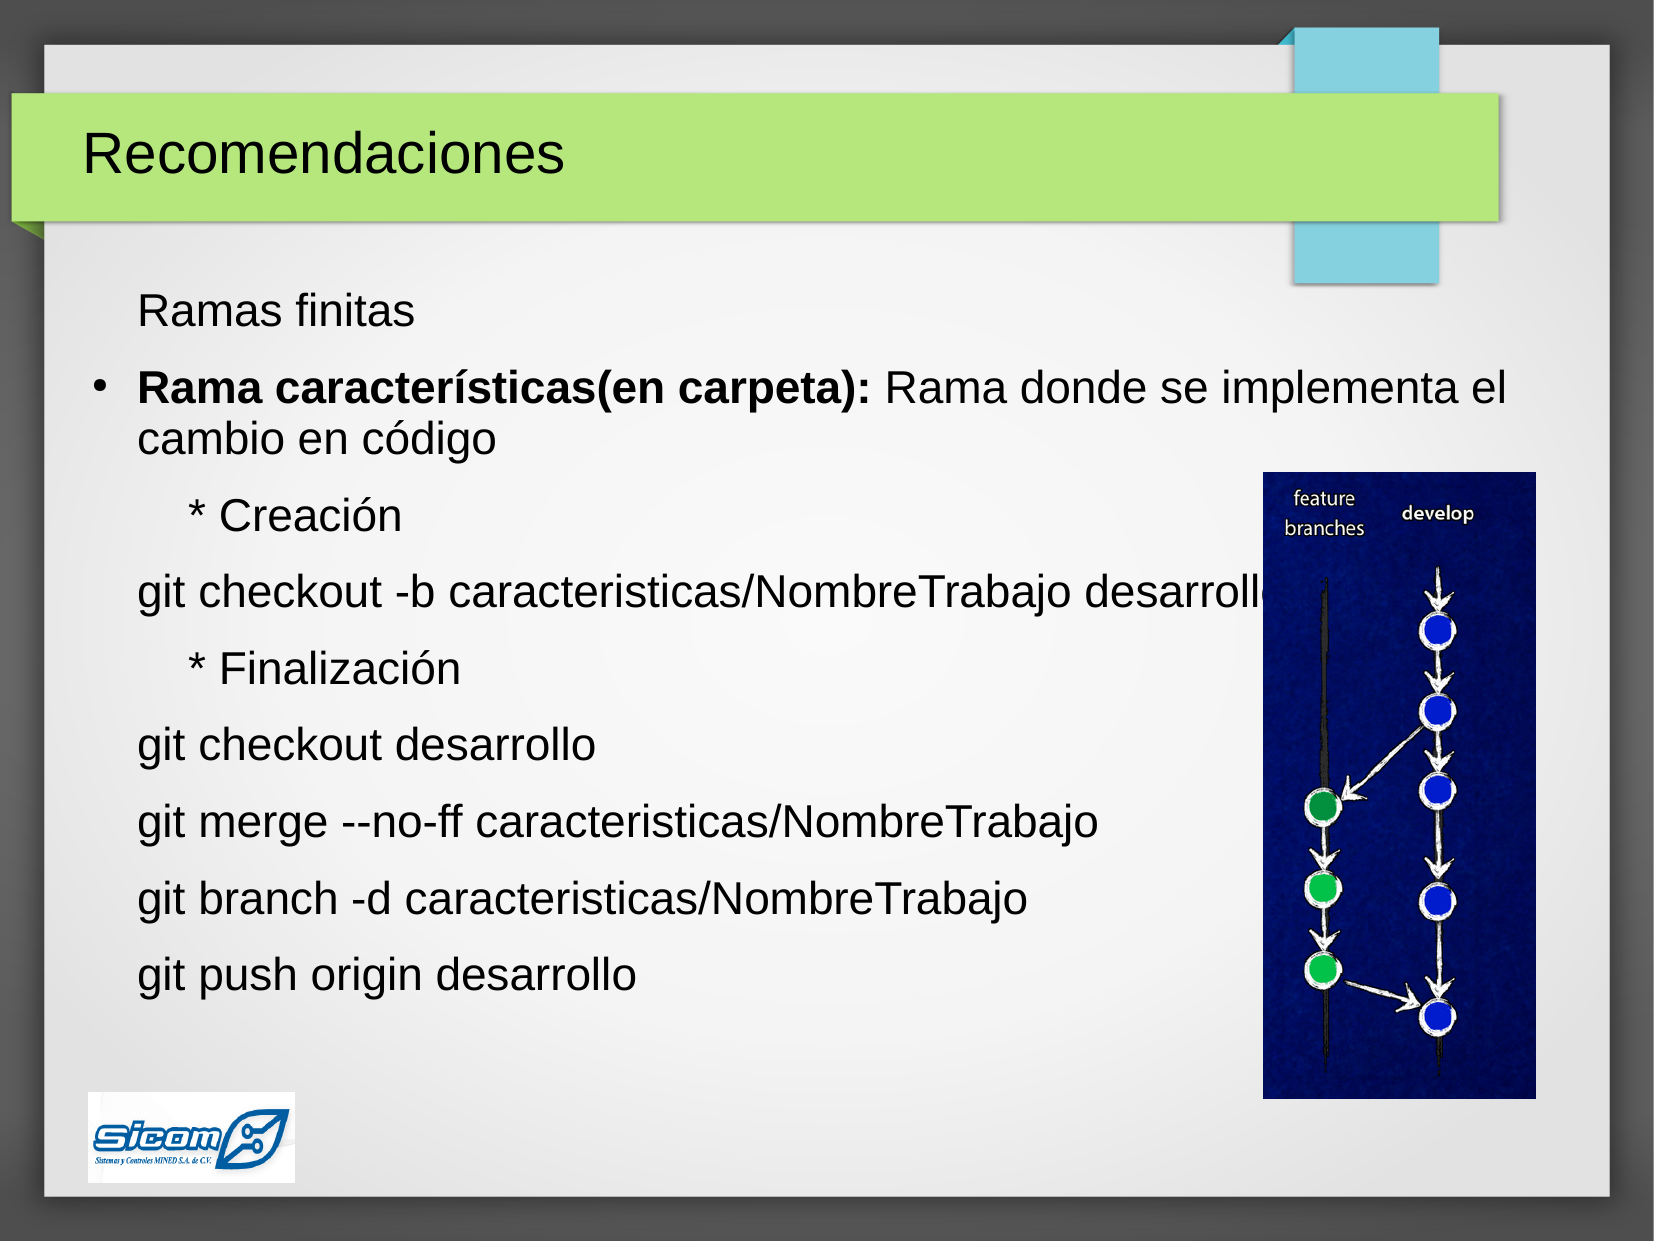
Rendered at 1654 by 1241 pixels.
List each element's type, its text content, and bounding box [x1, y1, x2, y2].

title Recomendaciones [82, 94, 1264, 213]
picture [0, 0, 1654, 1241]
list Ramas finitas Rama características(en carpeta): Rama donde se implementa el cambio en código * Creación git checkout -b caracteristicas/NombreTrabajo desarrollo * Finalización git checkout desarrollo git merge --no-ff caracteristicas/NombreTrabajo git branch -d caracteristicas/NombreTrabajo git push origin desarrollo [76, 284, 1565, 1004]
